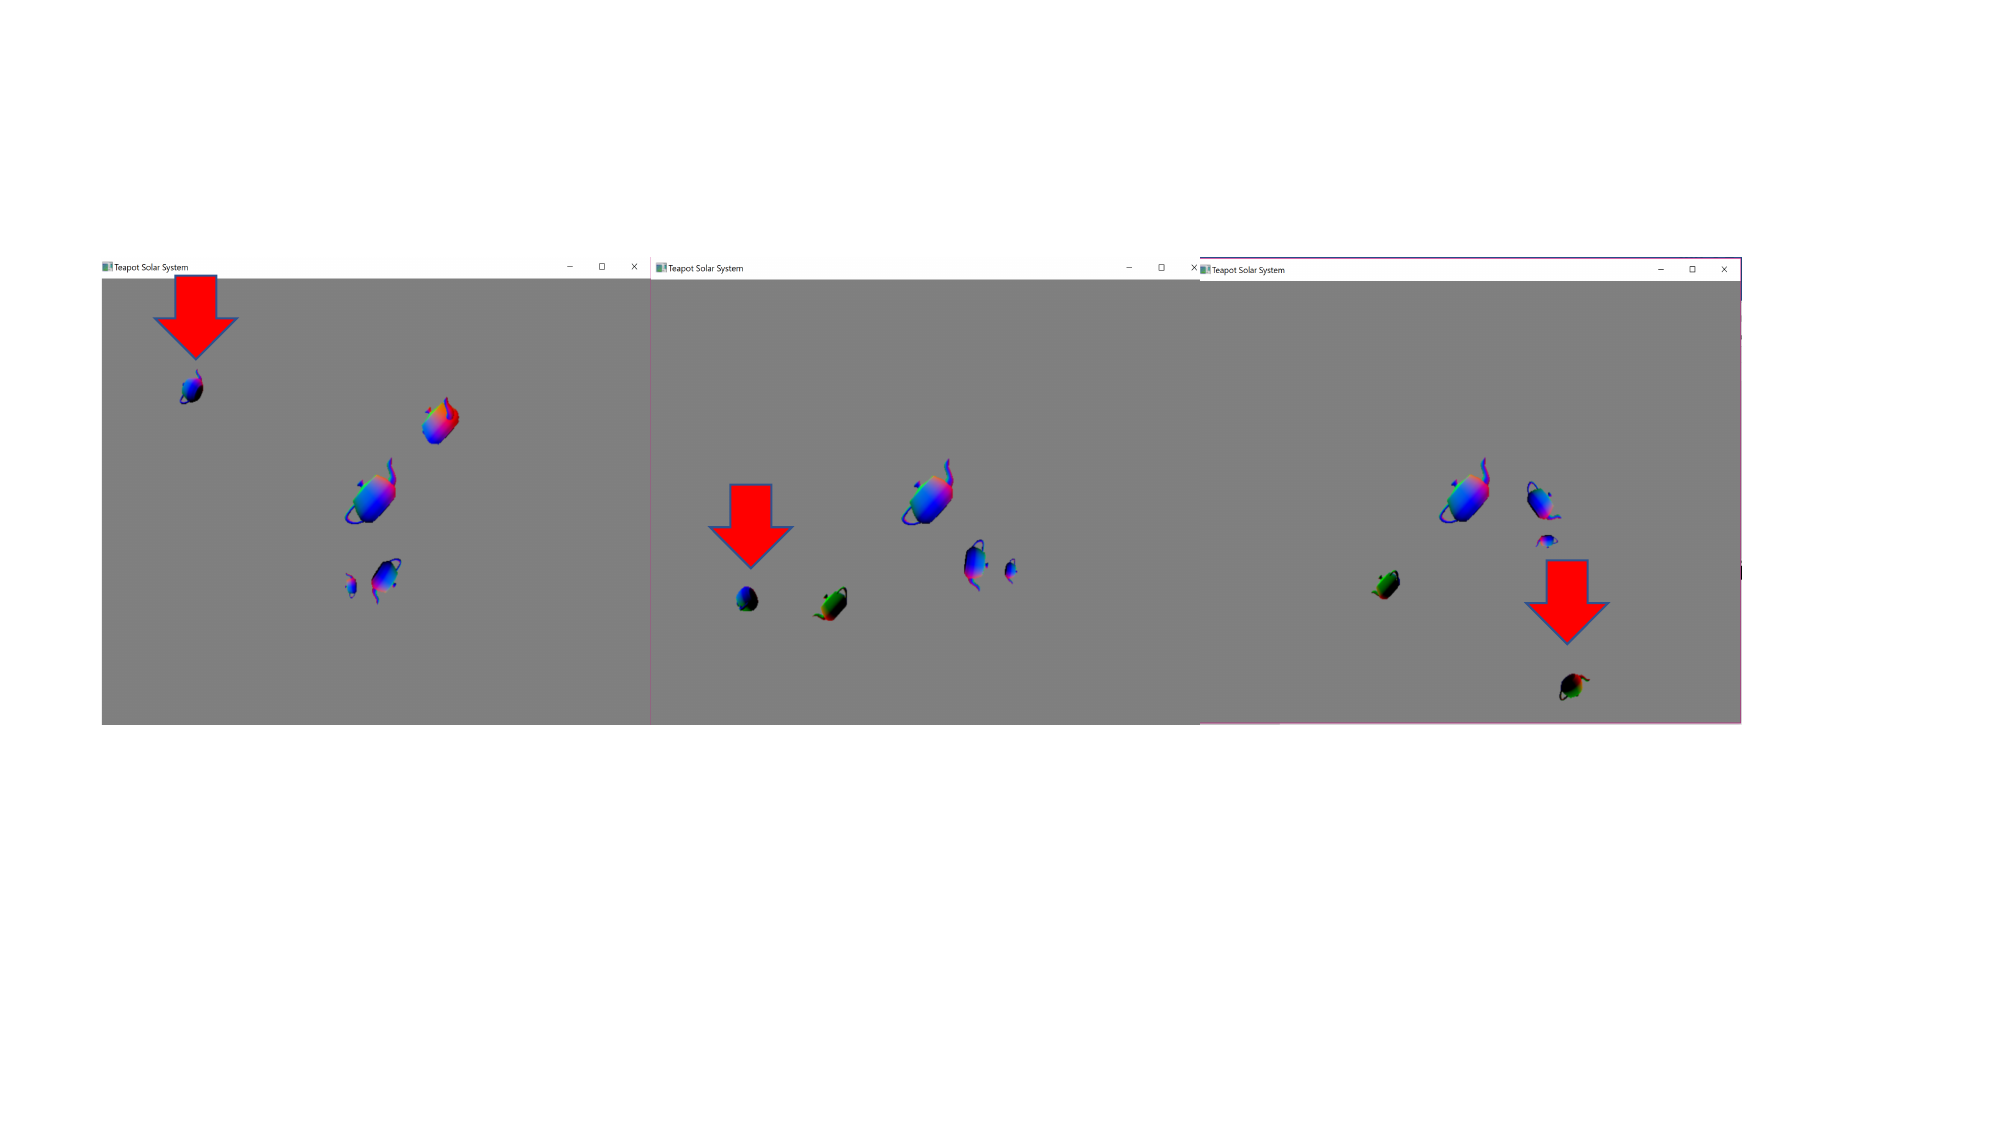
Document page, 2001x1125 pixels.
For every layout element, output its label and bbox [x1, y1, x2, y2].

text_box [1526, 560, 1609, 645]
picture [101, 257, 1742, 725]
text_box [154, 275, 237, 360]
text_box [709, 484, 792, 569]
